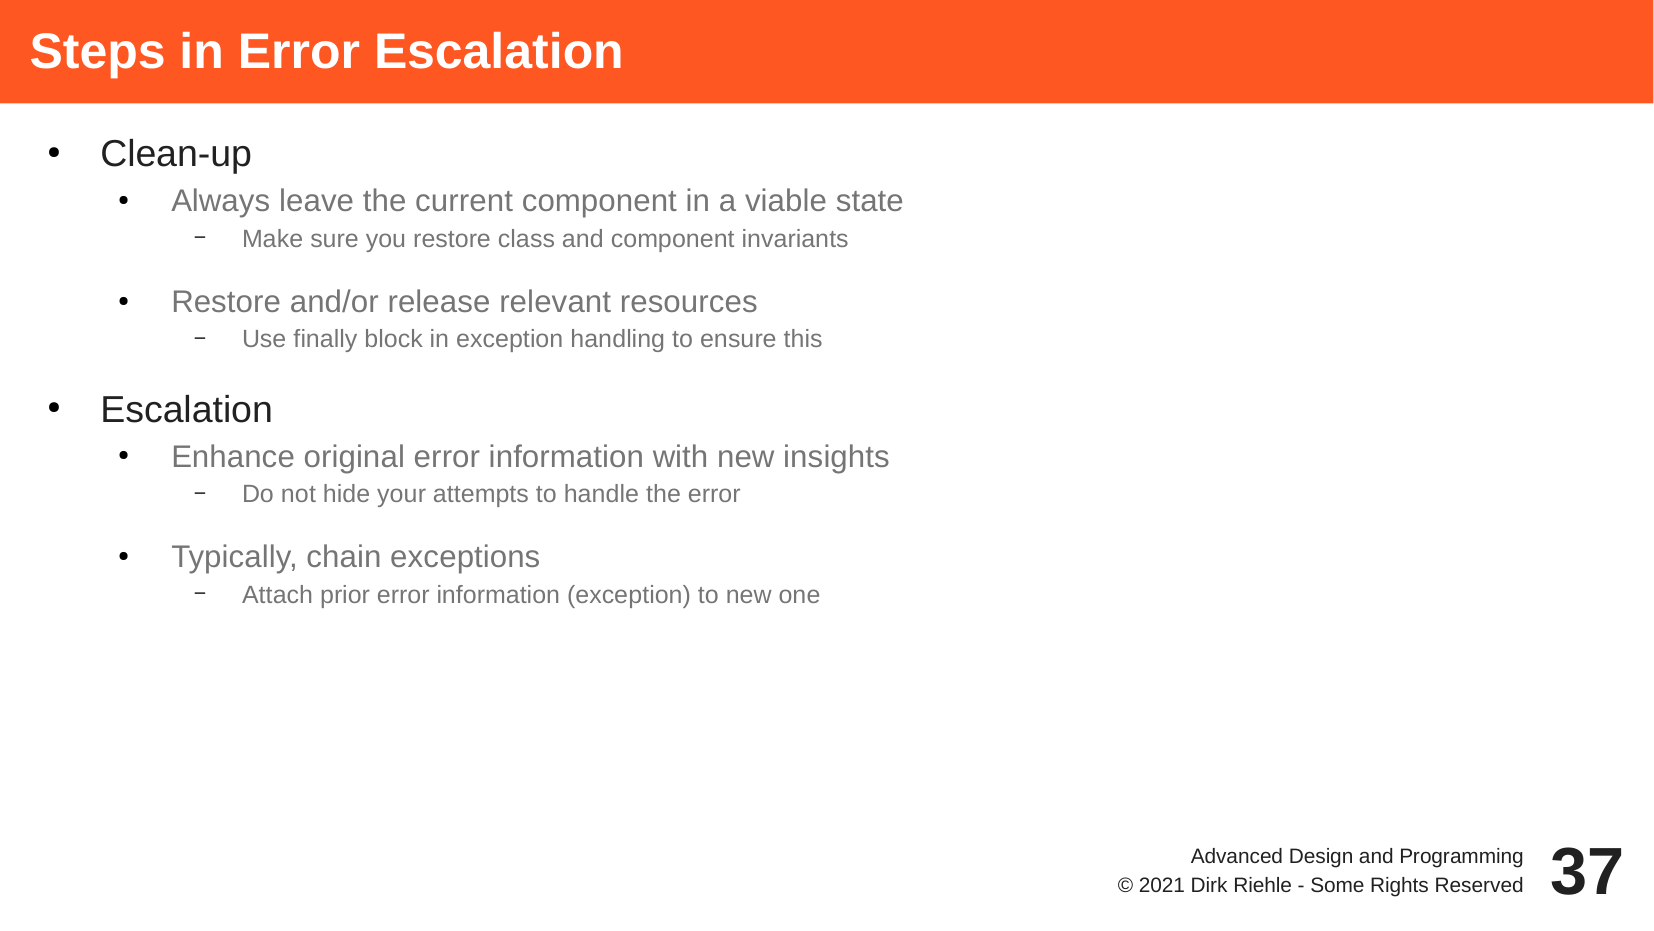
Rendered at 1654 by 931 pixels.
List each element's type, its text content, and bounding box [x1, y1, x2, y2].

list Clean-up Always leave the current component in a viable state Make sure you restore class and component invariants Restore and/or release relevant resources Use finally block in exception handling to ensure this Escalation Enhance original error information with new insights Do not hide your attempts to handle the error Typically, chain exceptions Attach prior error information (exception) to new one [29, 132, 1625, 813]
title Steps in Error Escalation [0, 0, 1654, 104]
